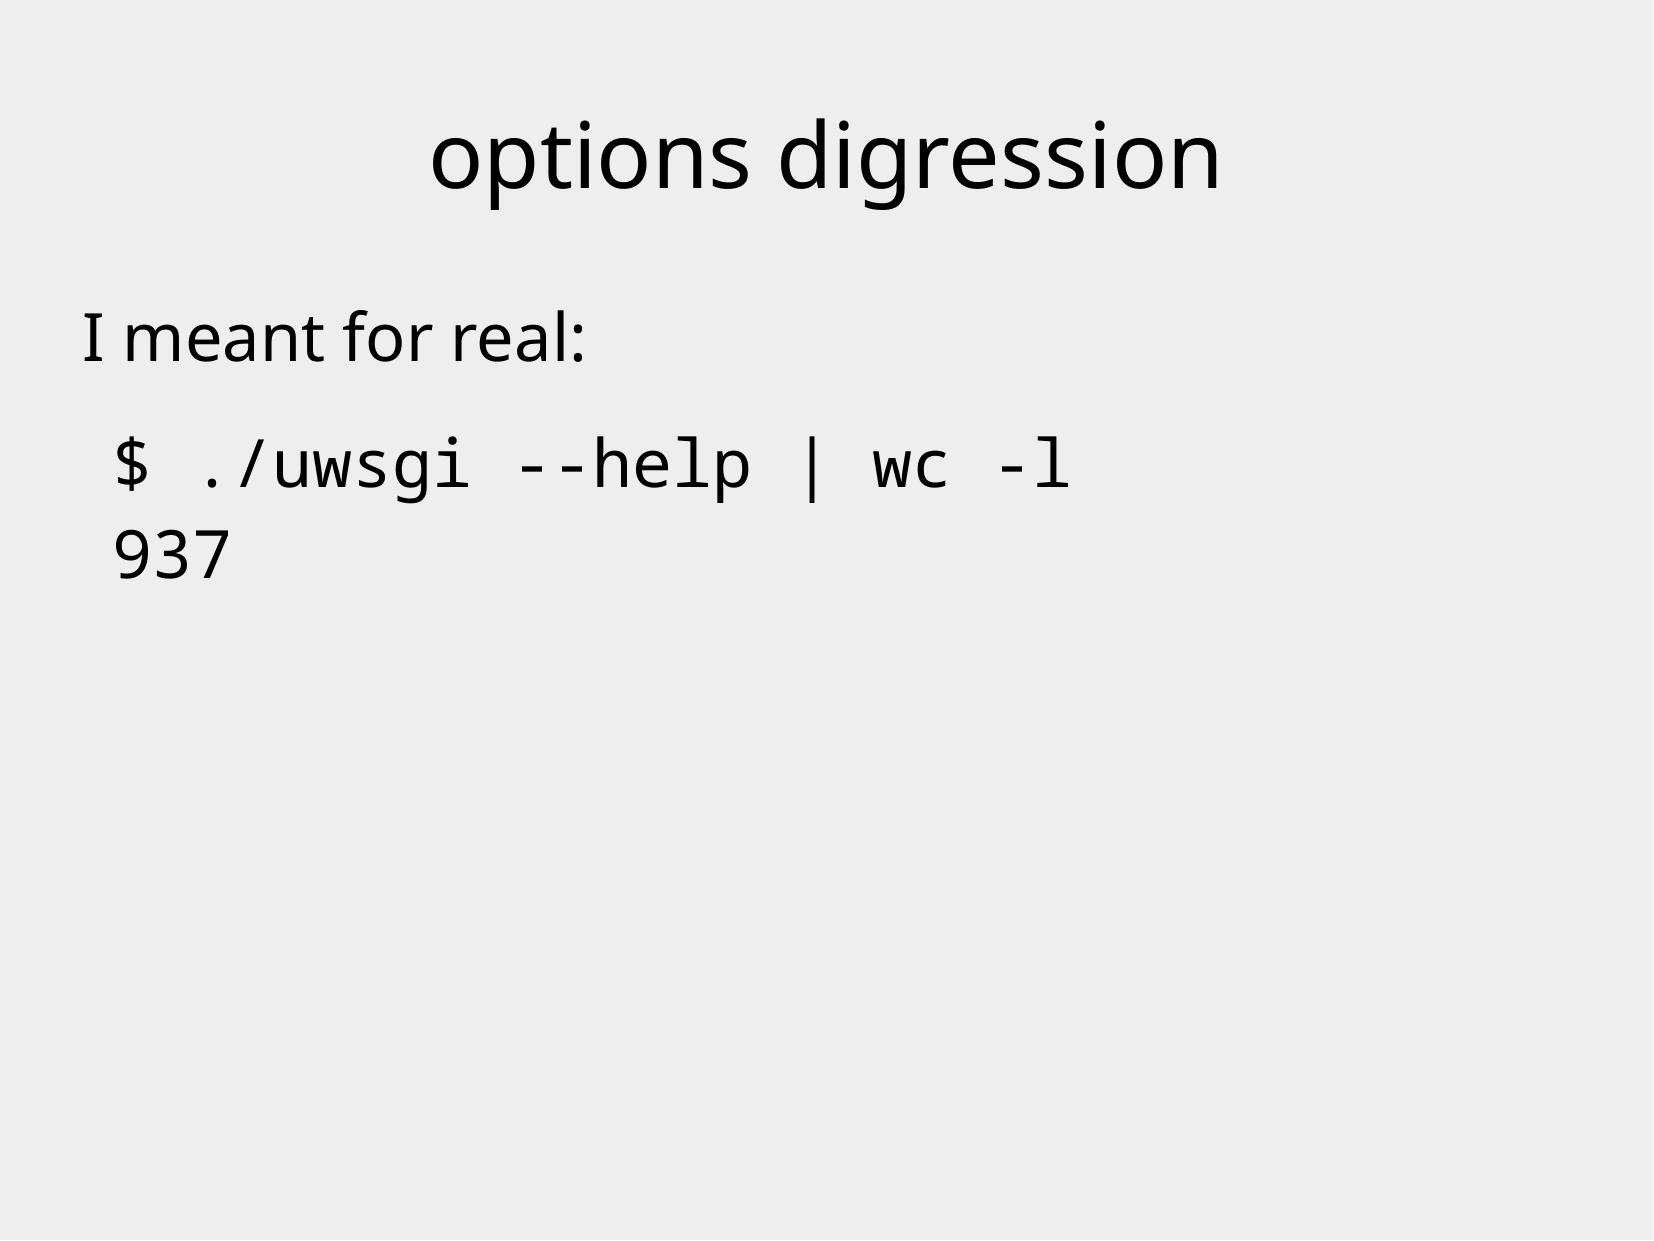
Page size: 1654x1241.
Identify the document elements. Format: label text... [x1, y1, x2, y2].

list I meant for real: $ ./uwsgi --help | wc -l 937 [82, 290, 1571, 1010]
title options digression [82, 49, 1571, 257]
